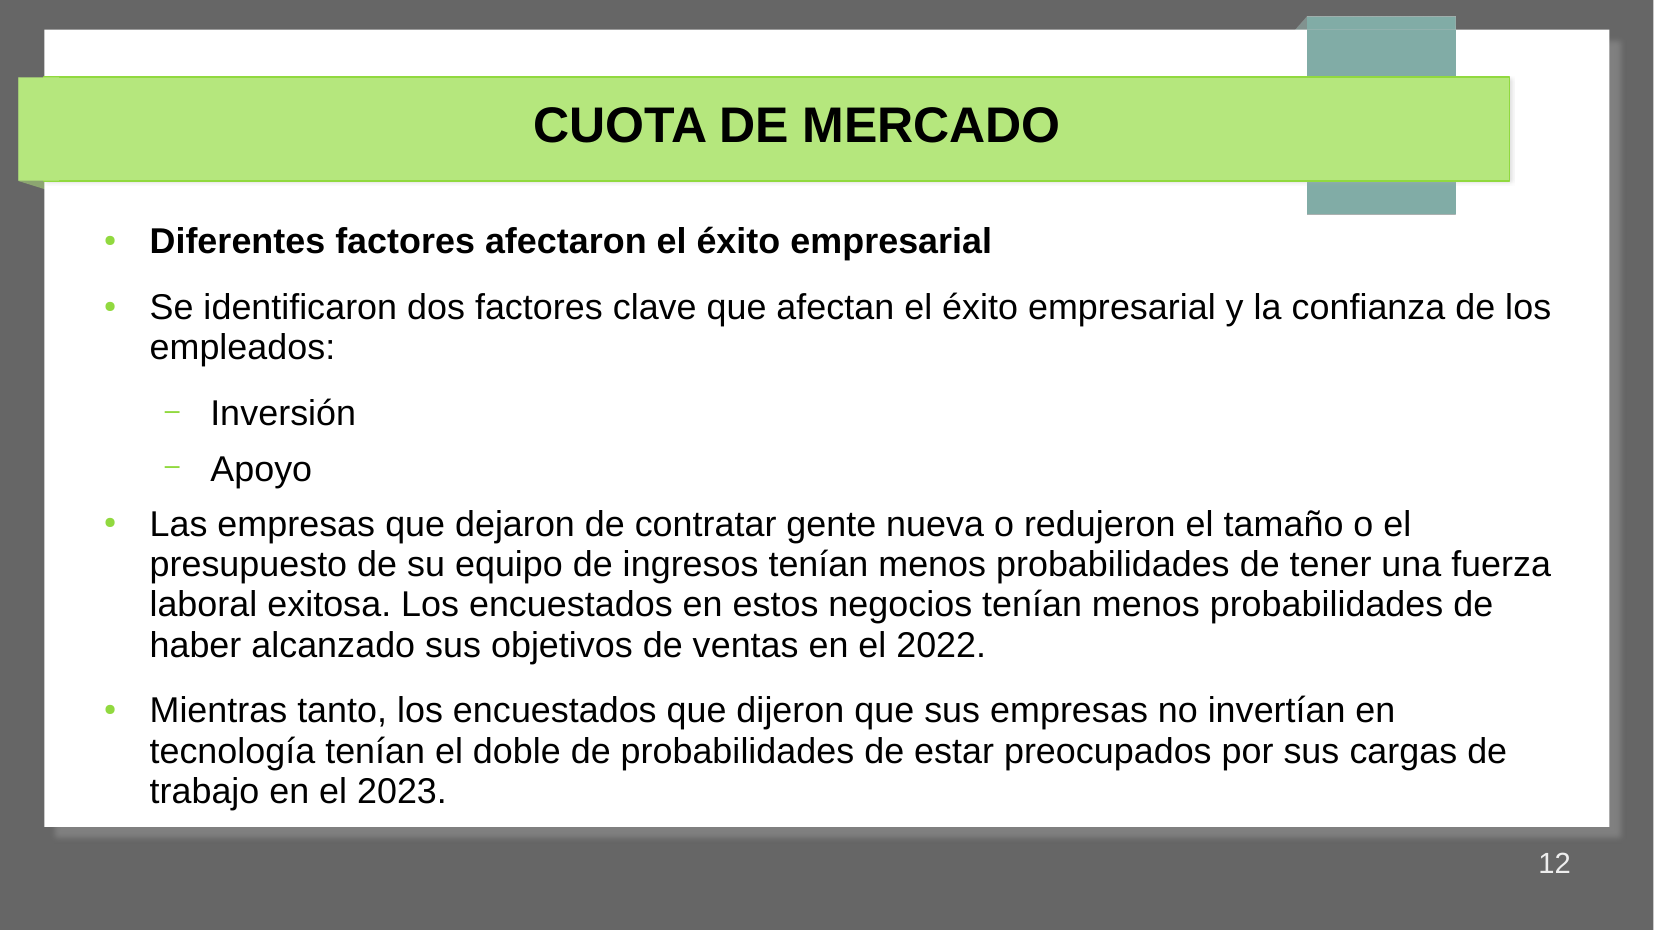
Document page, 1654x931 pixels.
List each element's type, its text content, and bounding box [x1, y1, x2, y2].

list Diferentes factores afectaron el éxito empresarial Se identificaron dos factores clave que afectan el éxito empresarial y la confianza de los empleados: Inversión Apoyo Las empresas que dejaron de contratar gente nueva o redujeron el tamaño o el presupuesto de su equipo de ingresos tenían menos probabilidades de tener una fuerza laboral exitosa. Los encuestados en estos negocios tenían menos probabilidades de haber alcanzado sus objetivos de ventas en el 2022. Mientras tanto, los encuestados que dijeron que sus empresas no invertían en tecnología tenían el doble de probabilidades de estar preocupados por sus cargas de trabajo en el 2023. [88, 221, 1565, 813]
title CUOTA DE MERCADO [88, 73, 1506, 178]
